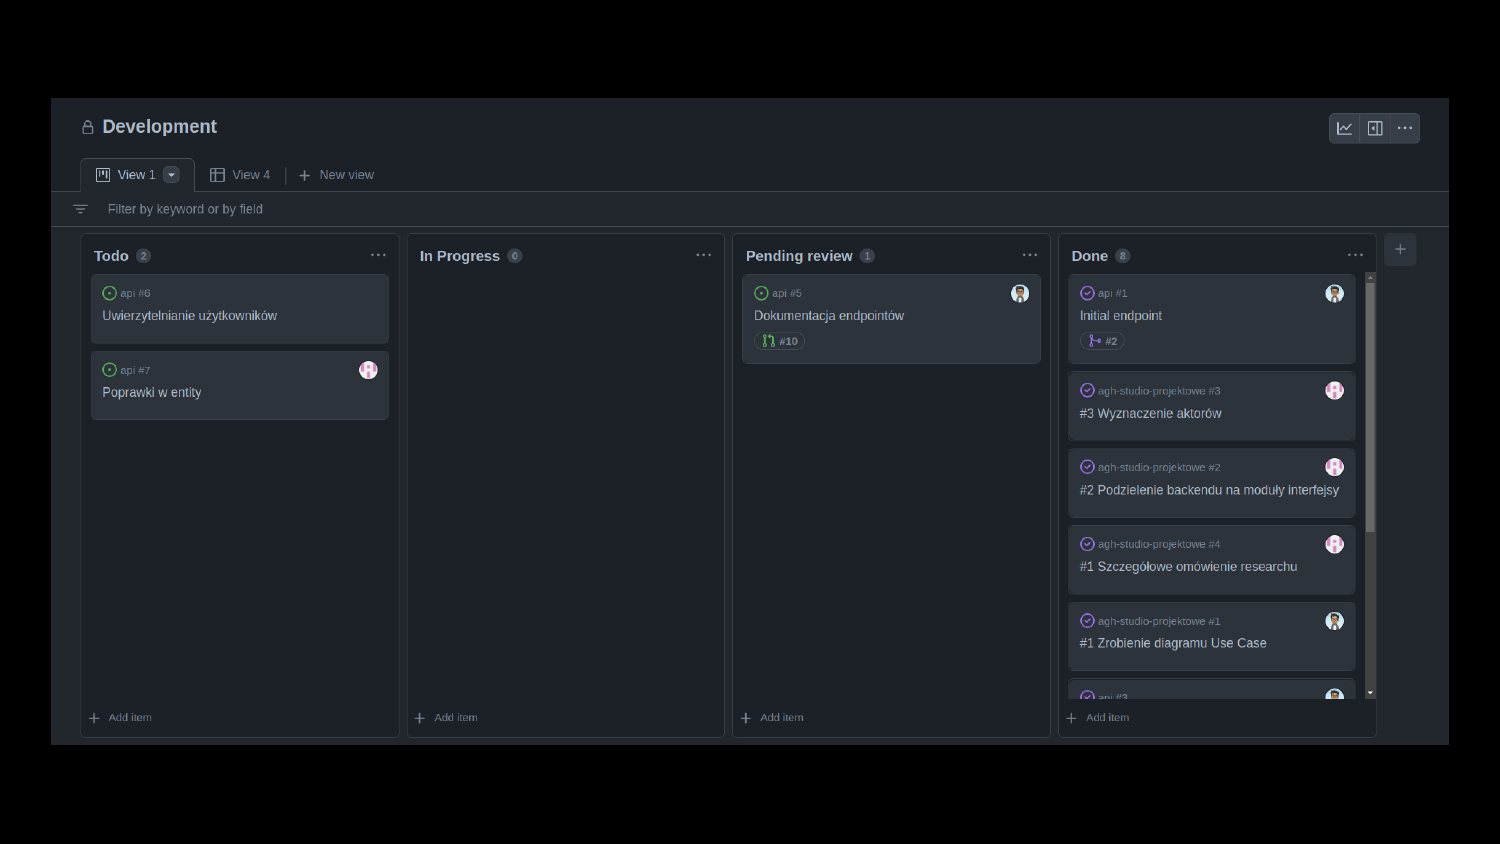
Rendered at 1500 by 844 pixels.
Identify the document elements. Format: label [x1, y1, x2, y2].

picture [51, 98, 1449, 745]
